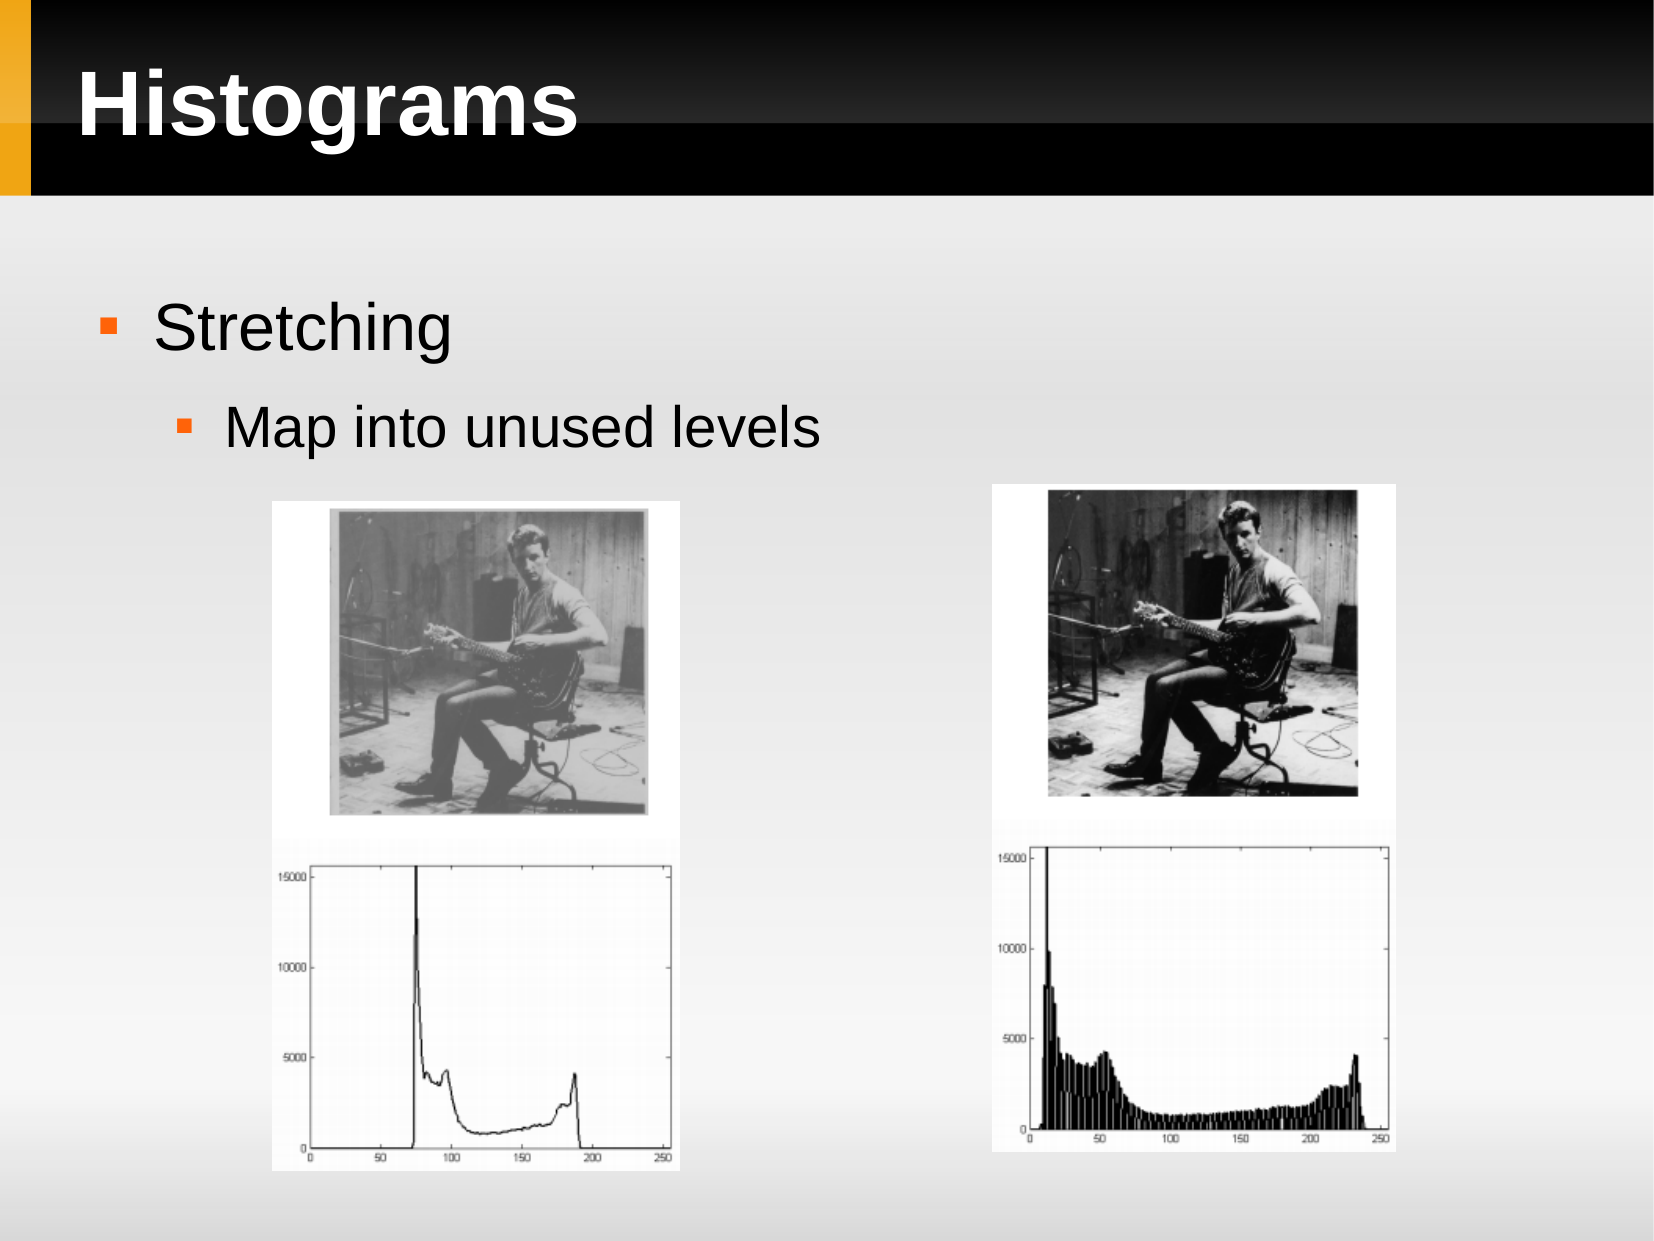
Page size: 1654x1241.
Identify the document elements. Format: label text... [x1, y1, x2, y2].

picture [0, 0, 1654, 1241]
list Stretching Map into unused levels [82, 290, 1571, 1109]
title Histograms [76, 0, 1565, 208]
